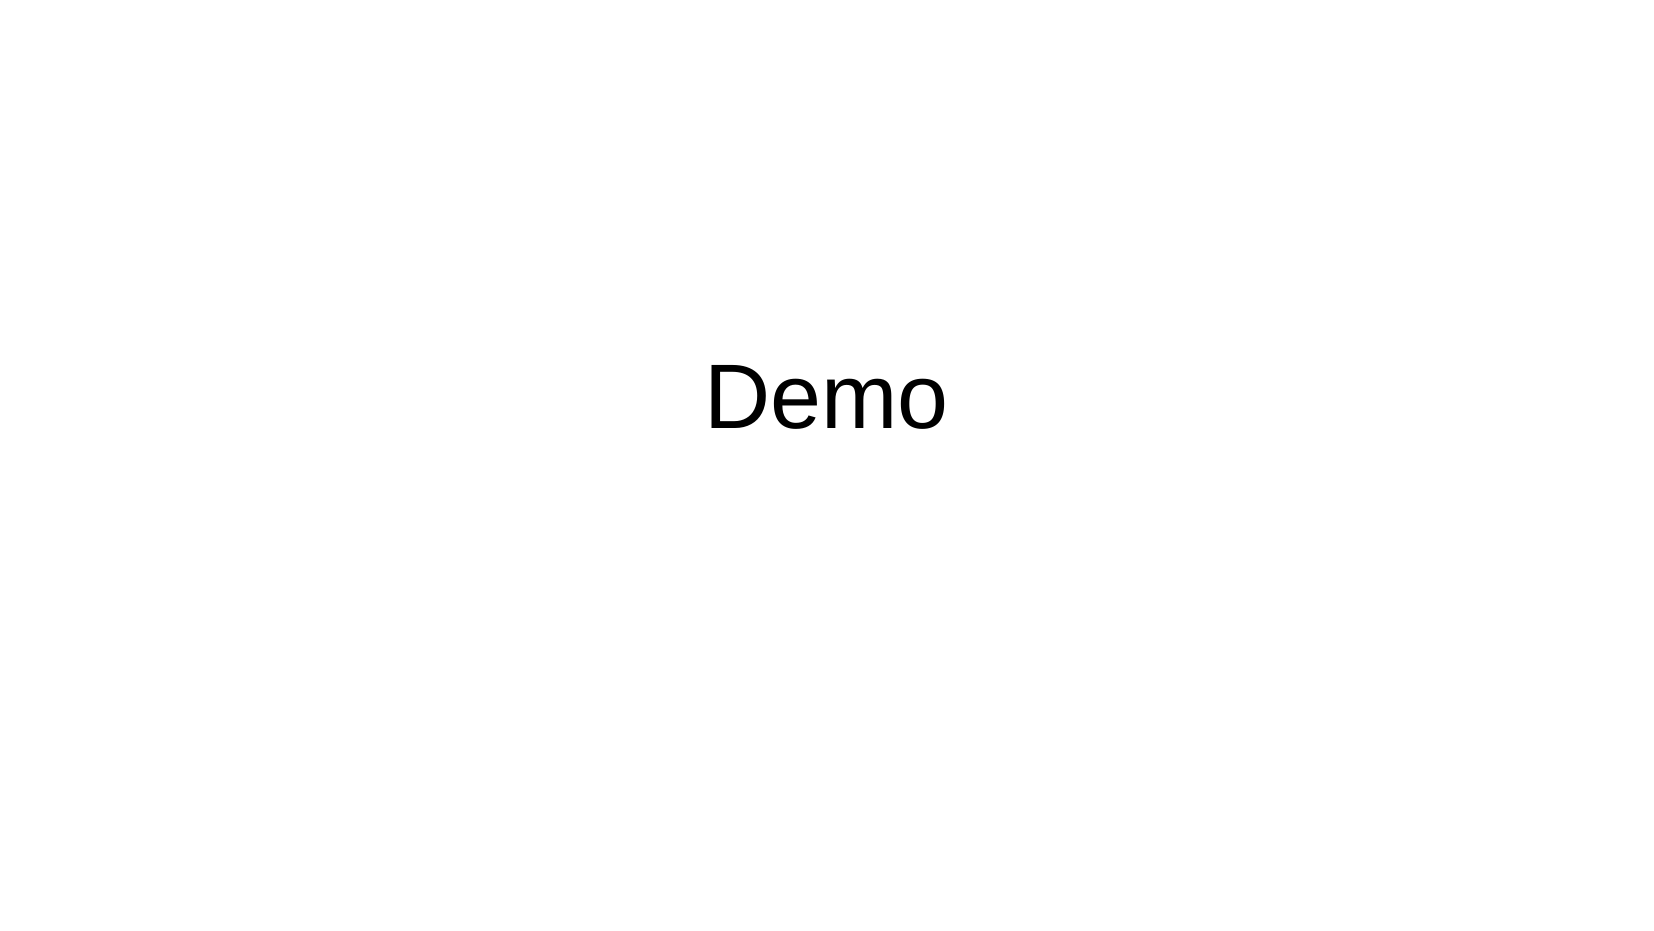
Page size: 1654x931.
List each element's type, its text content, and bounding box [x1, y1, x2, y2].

subtitle Demo [82, 37, 1571, 757]
